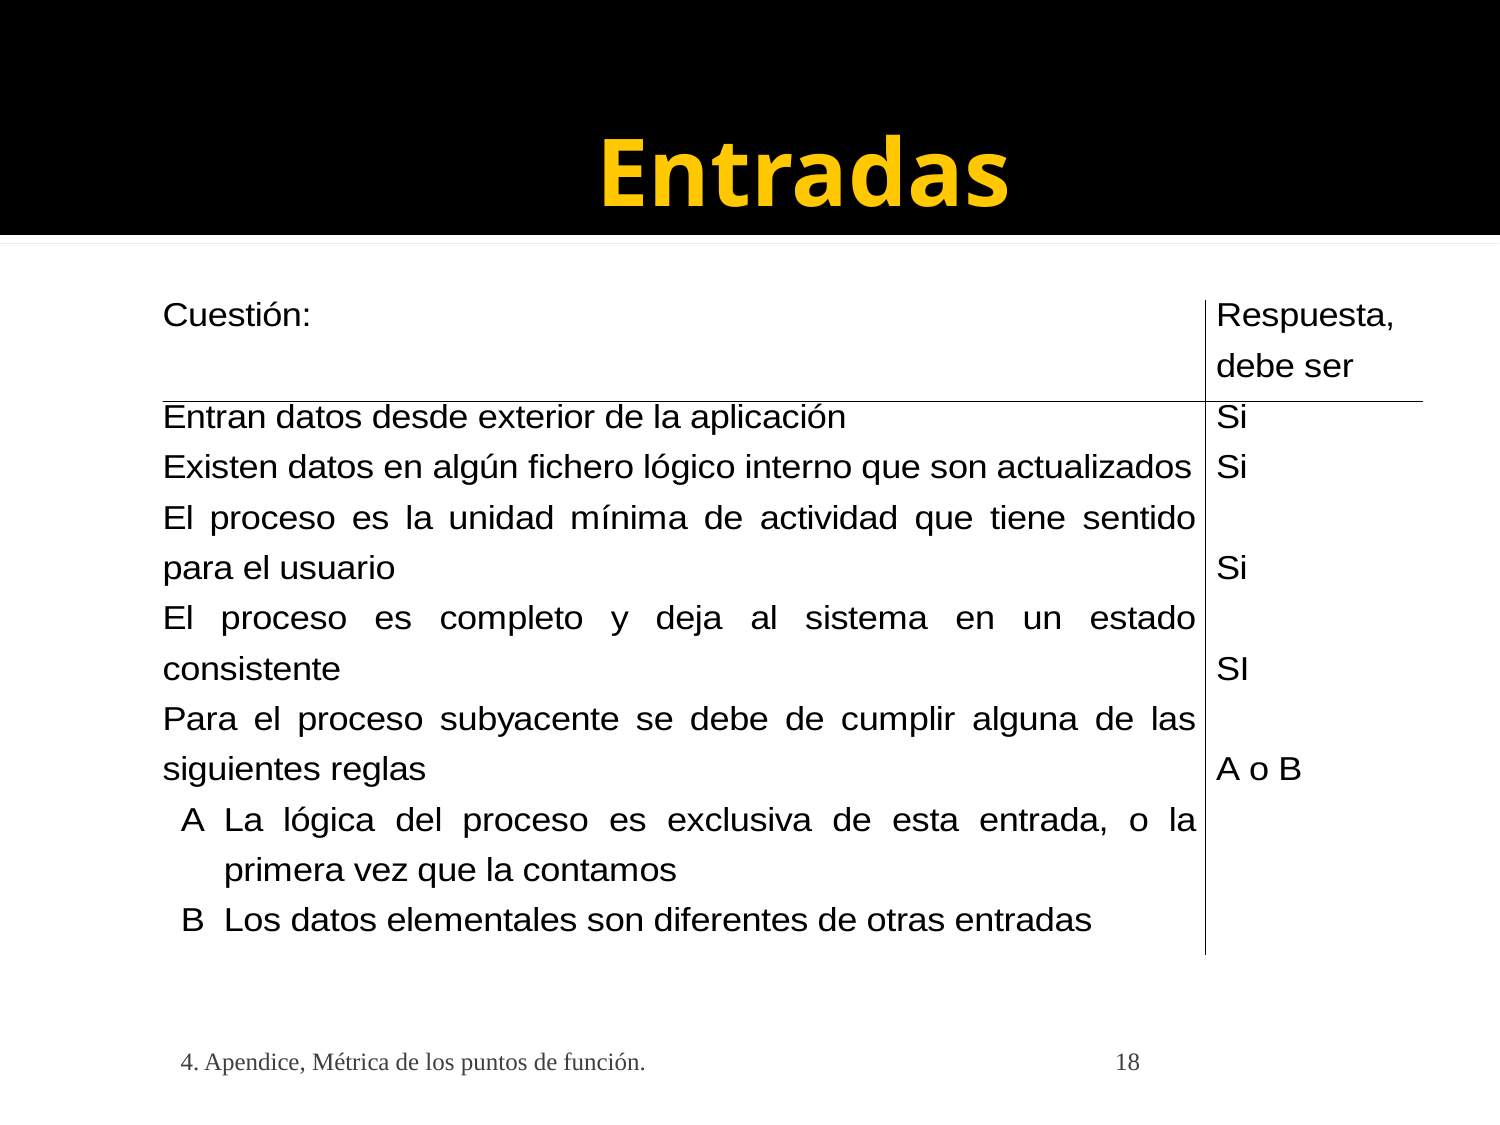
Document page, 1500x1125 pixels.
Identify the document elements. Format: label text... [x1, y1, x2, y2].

text_box [1100, 1037, 1438, 1075]
title Entradas [162, 75, 1438, 263]
chart [162, 299, 1440, 978]
text_box 4. Apendice, Métrica de los puntos de función. [162, 1037, 951, 1075]
